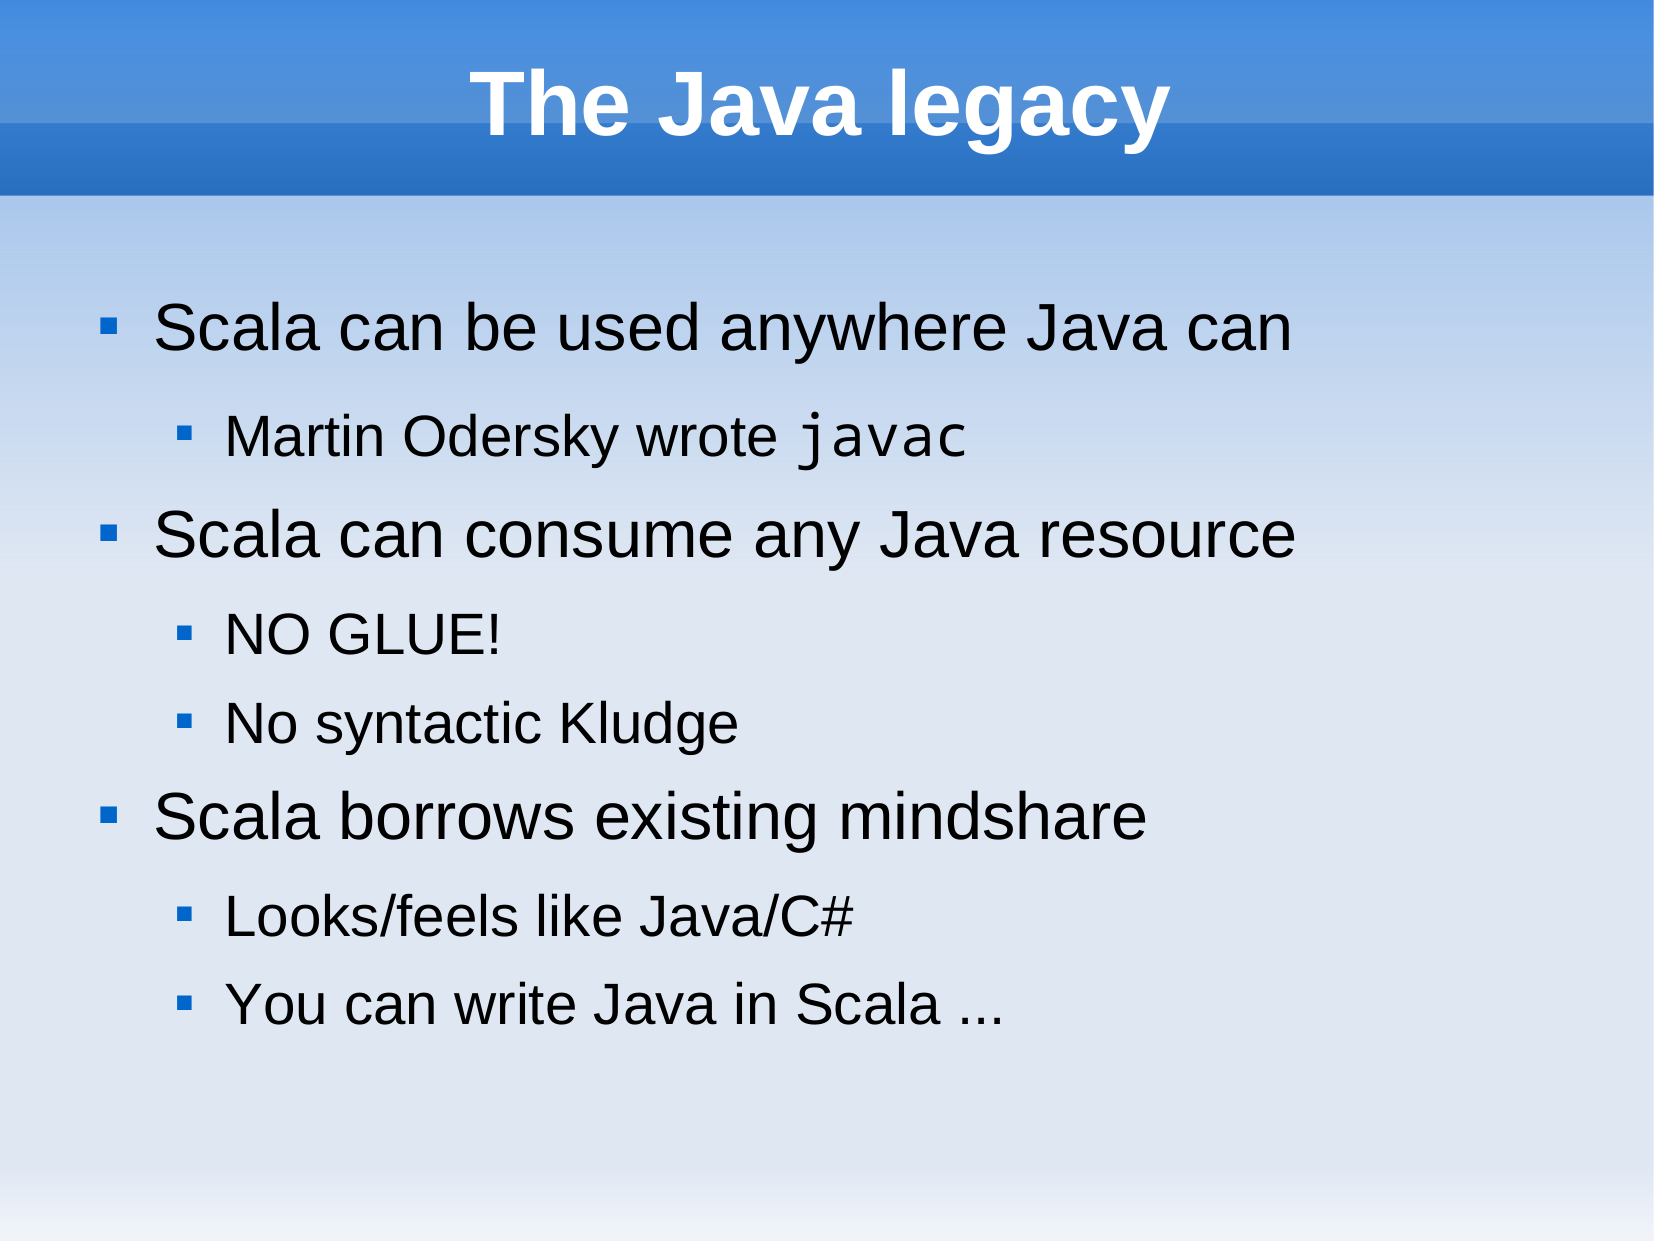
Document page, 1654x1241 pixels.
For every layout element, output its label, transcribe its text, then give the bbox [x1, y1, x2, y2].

picture [0, 0, 1654, 1241]
title The Java legacy [76, 7, 1565, 200]
list Scala can be used anywhere Java can Martin Odersky wrote javac Scala can consume any Java resource NO GLUE! No syntactic Kludge Scala borrows existing mindshare Looks/feels like Java/C# You can write Java in Scala ... [82, 290, 1571, 1094]
